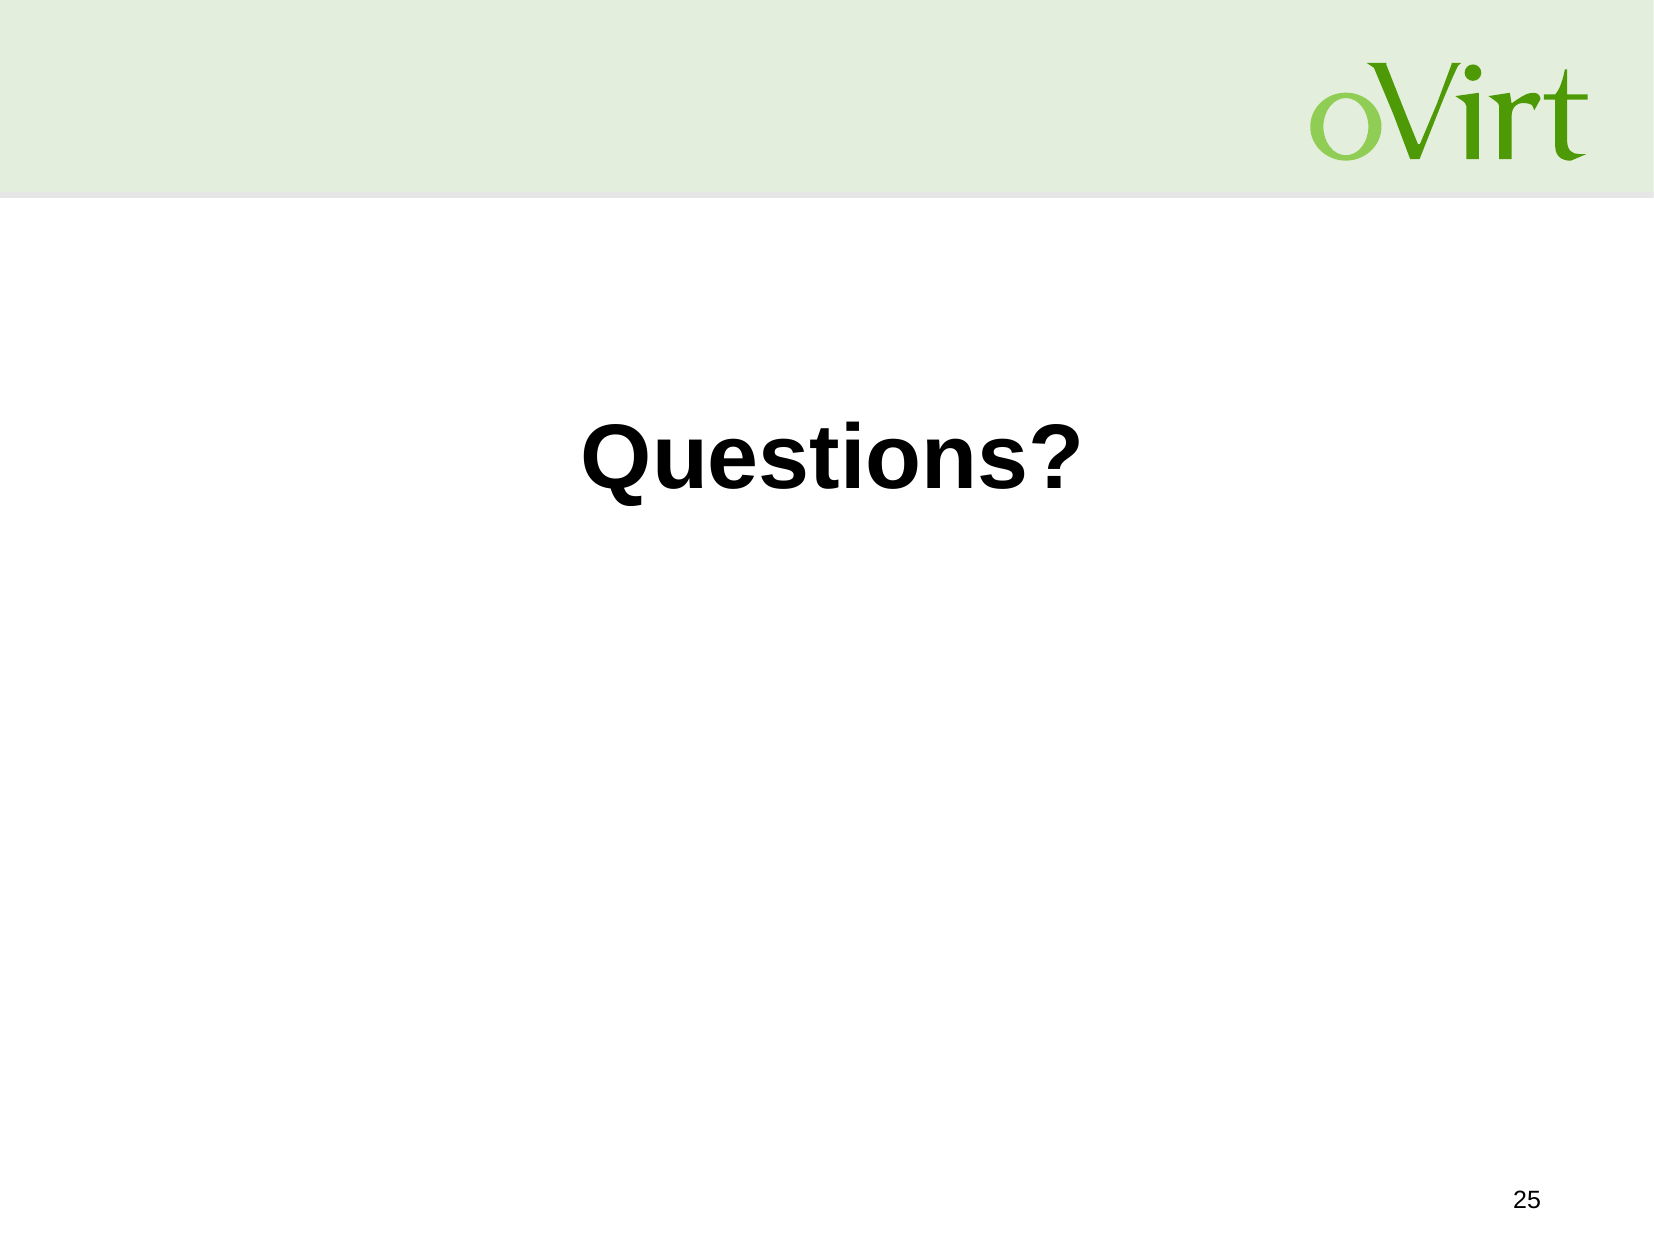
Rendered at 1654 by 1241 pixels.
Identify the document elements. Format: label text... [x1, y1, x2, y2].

text_box Questions? [45, 406, 1621, 965]
